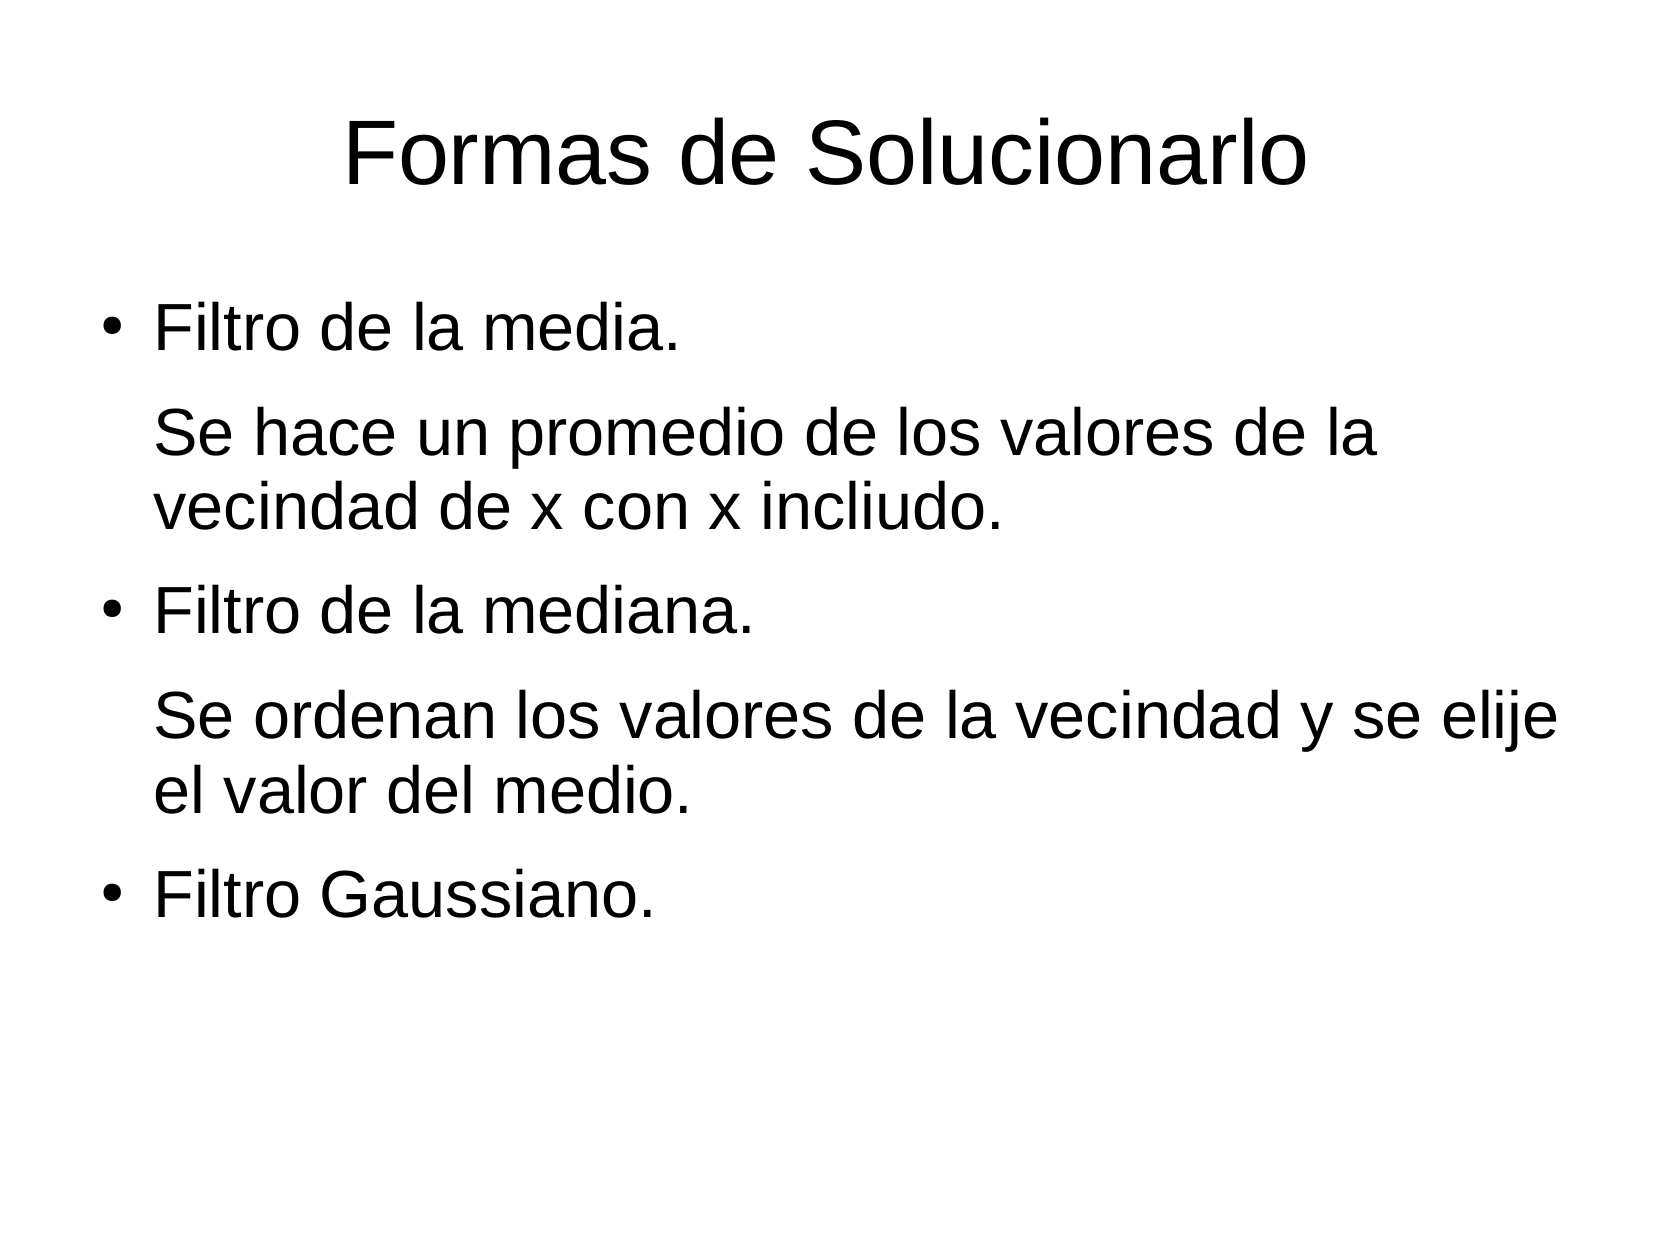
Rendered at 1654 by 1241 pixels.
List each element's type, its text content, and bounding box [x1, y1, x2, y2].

list Filtro de la media. Se hace un promedio de los valores de la vecindad de x con x incliudo. Filtro de la mediana. Se ordenan los valores de la vecindad y se elije el valor del medio. Filtro Gaussiano. [82, 290, 1571, 1010]
title Formas de Solucionarlo [82, 49, 1571, 257]
